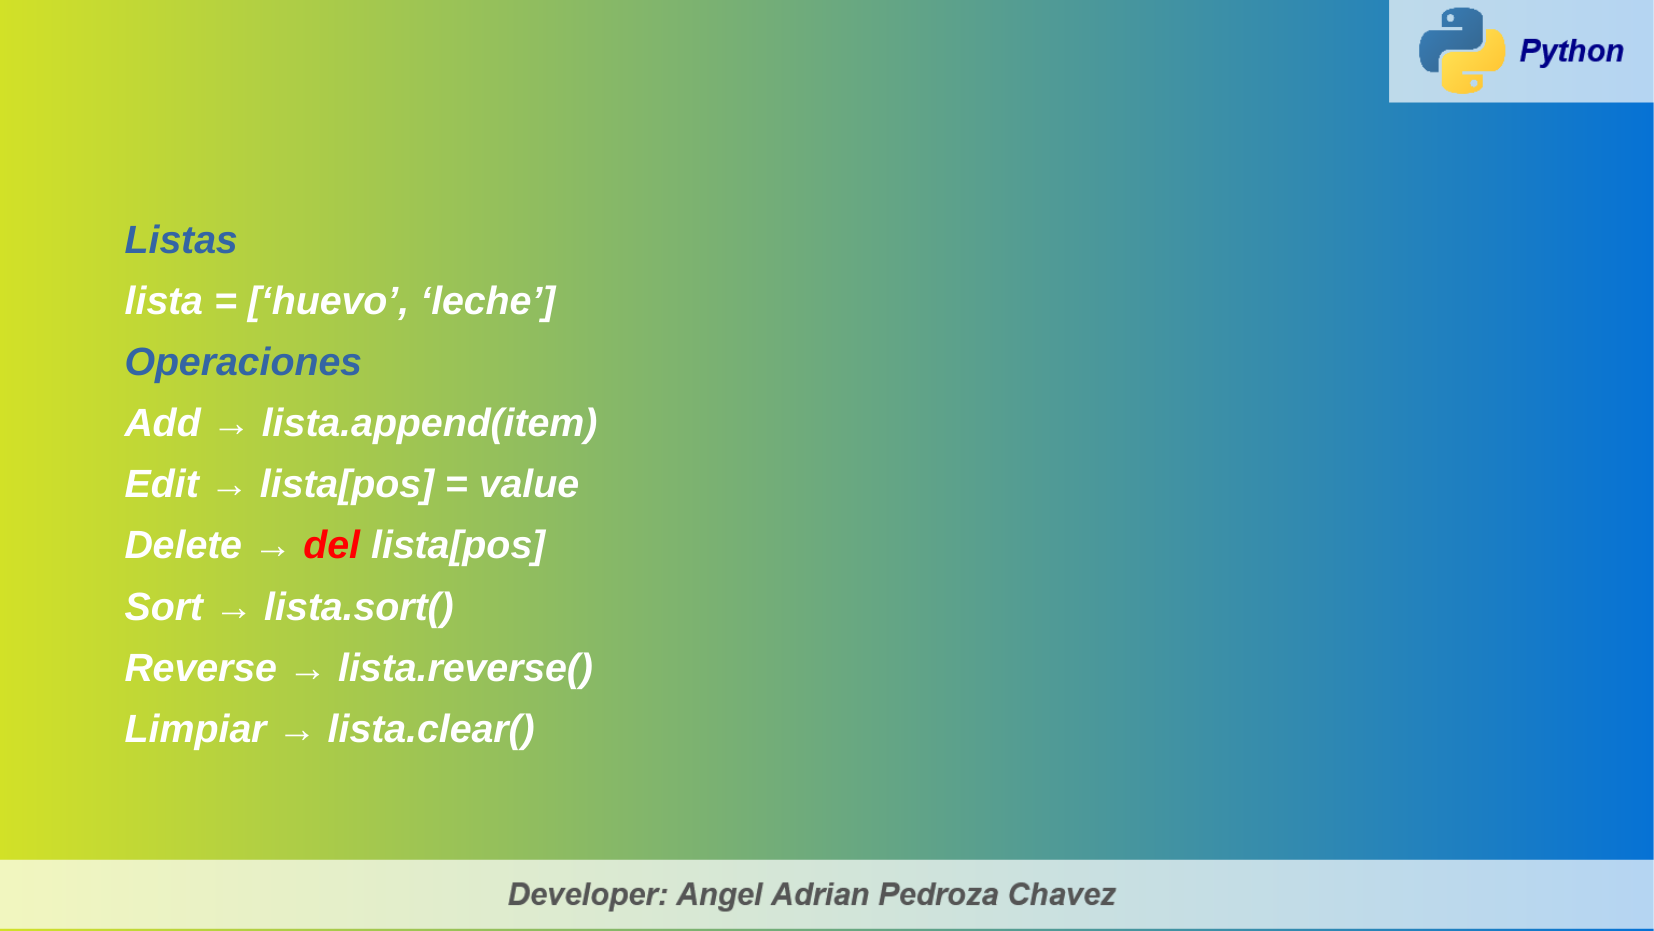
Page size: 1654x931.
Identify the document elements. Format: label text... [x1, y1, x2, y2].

list Listas lista = [‘huevo’, ‘leche’] Operaciones Add → lista.append(item) Edit → lista[pos] = value Delete → del lista[pos] Sort → lista.sort() Reverse → lista.reverse() Limpiar → lista.clear() [82, 217, 1571, 758]
picture [0, 0, 1654, 931]
